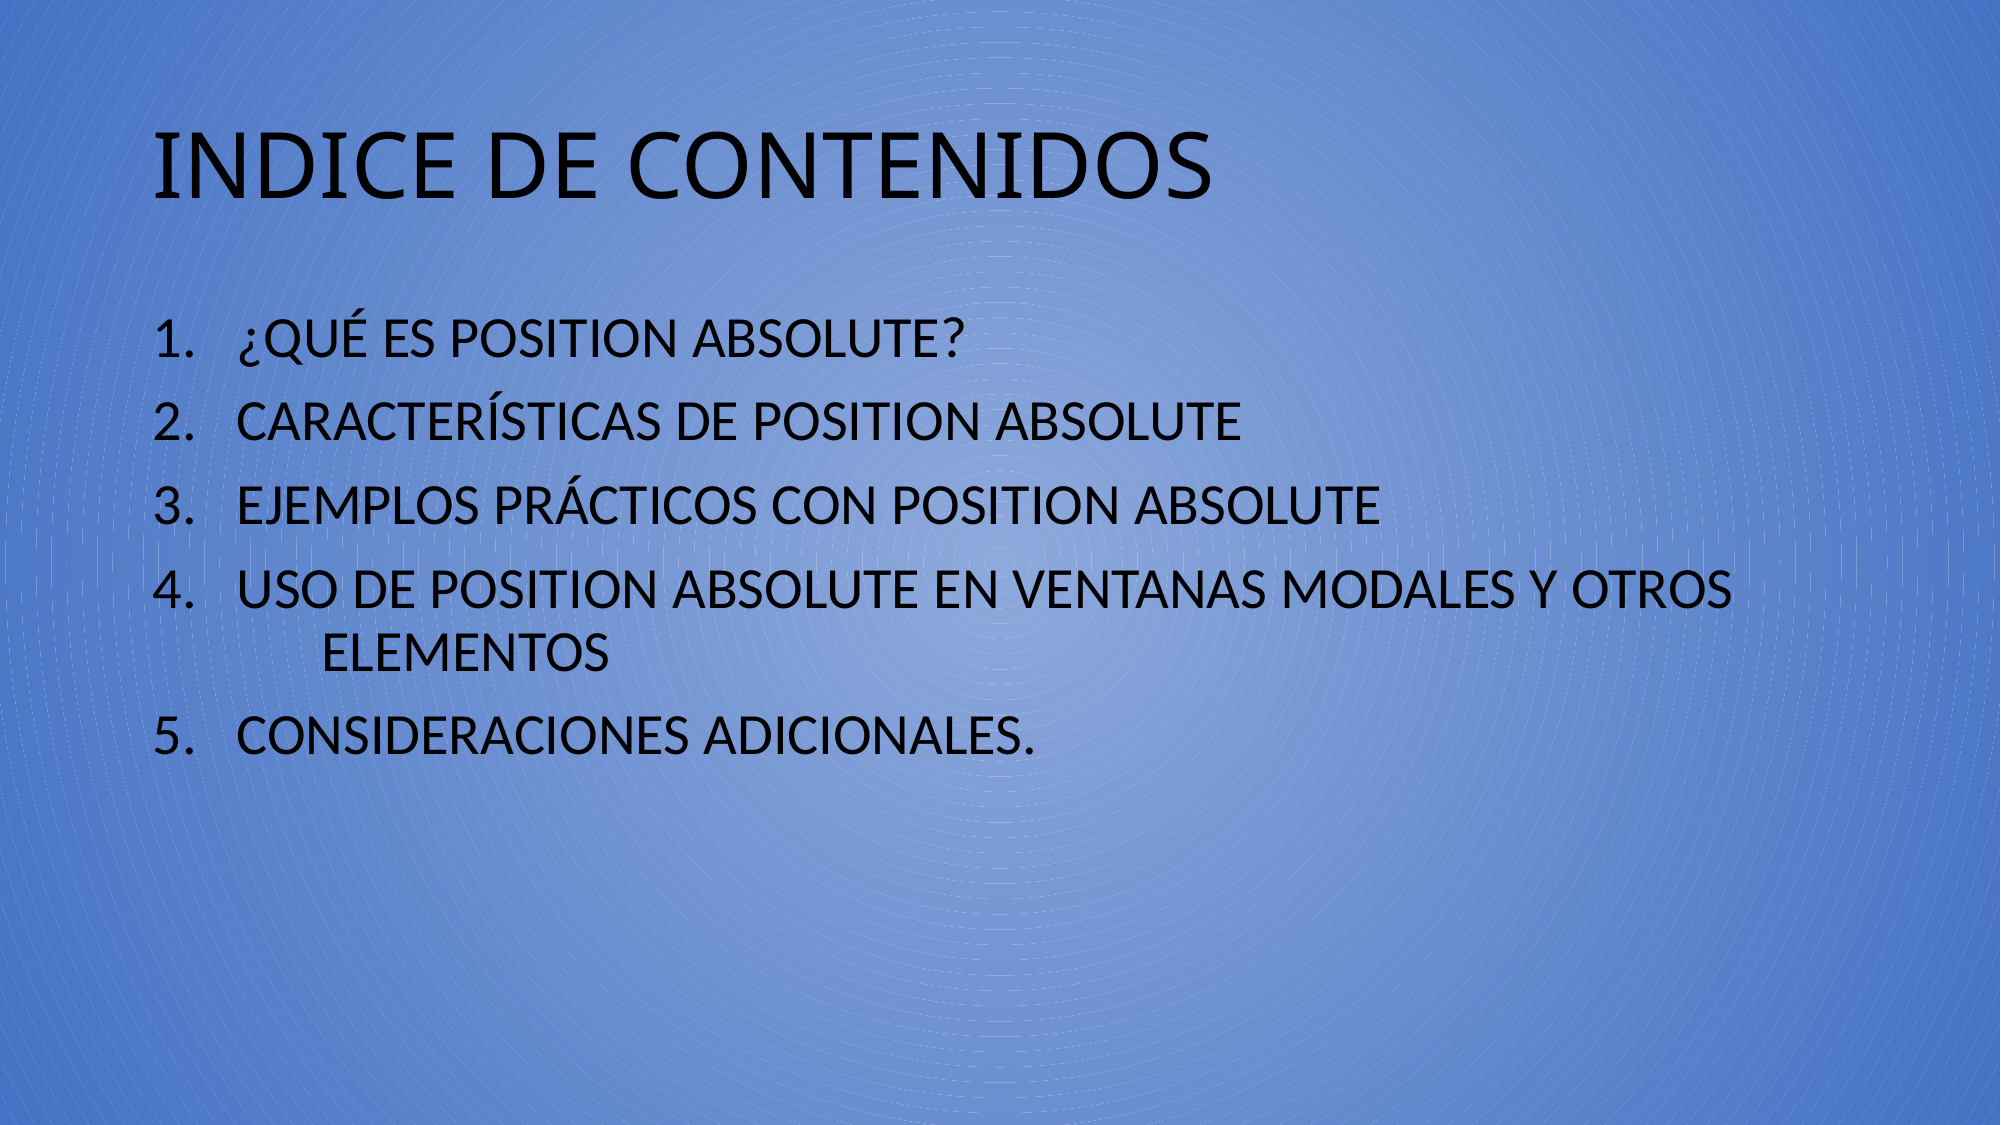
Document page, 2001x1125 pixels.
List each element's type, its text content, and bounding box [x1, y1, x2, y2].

title INDICE DE CONTENIDOS [137, 59, 1863, 278]
list ¿QUÉ ES POSITION ABSOLUTE? CARACTERÍSTICAS DE POSITION ABSOLUTE EJEMPLOS PRÁCTICOS CON POSITION ABSOLUTE USO DE POSITION ABSOLUTE EN VENTANAS MODALES Y OTROS ELEMENTOS CONSIDERACIONES ADICIONALES. [137, 299, 1863, 1014]
